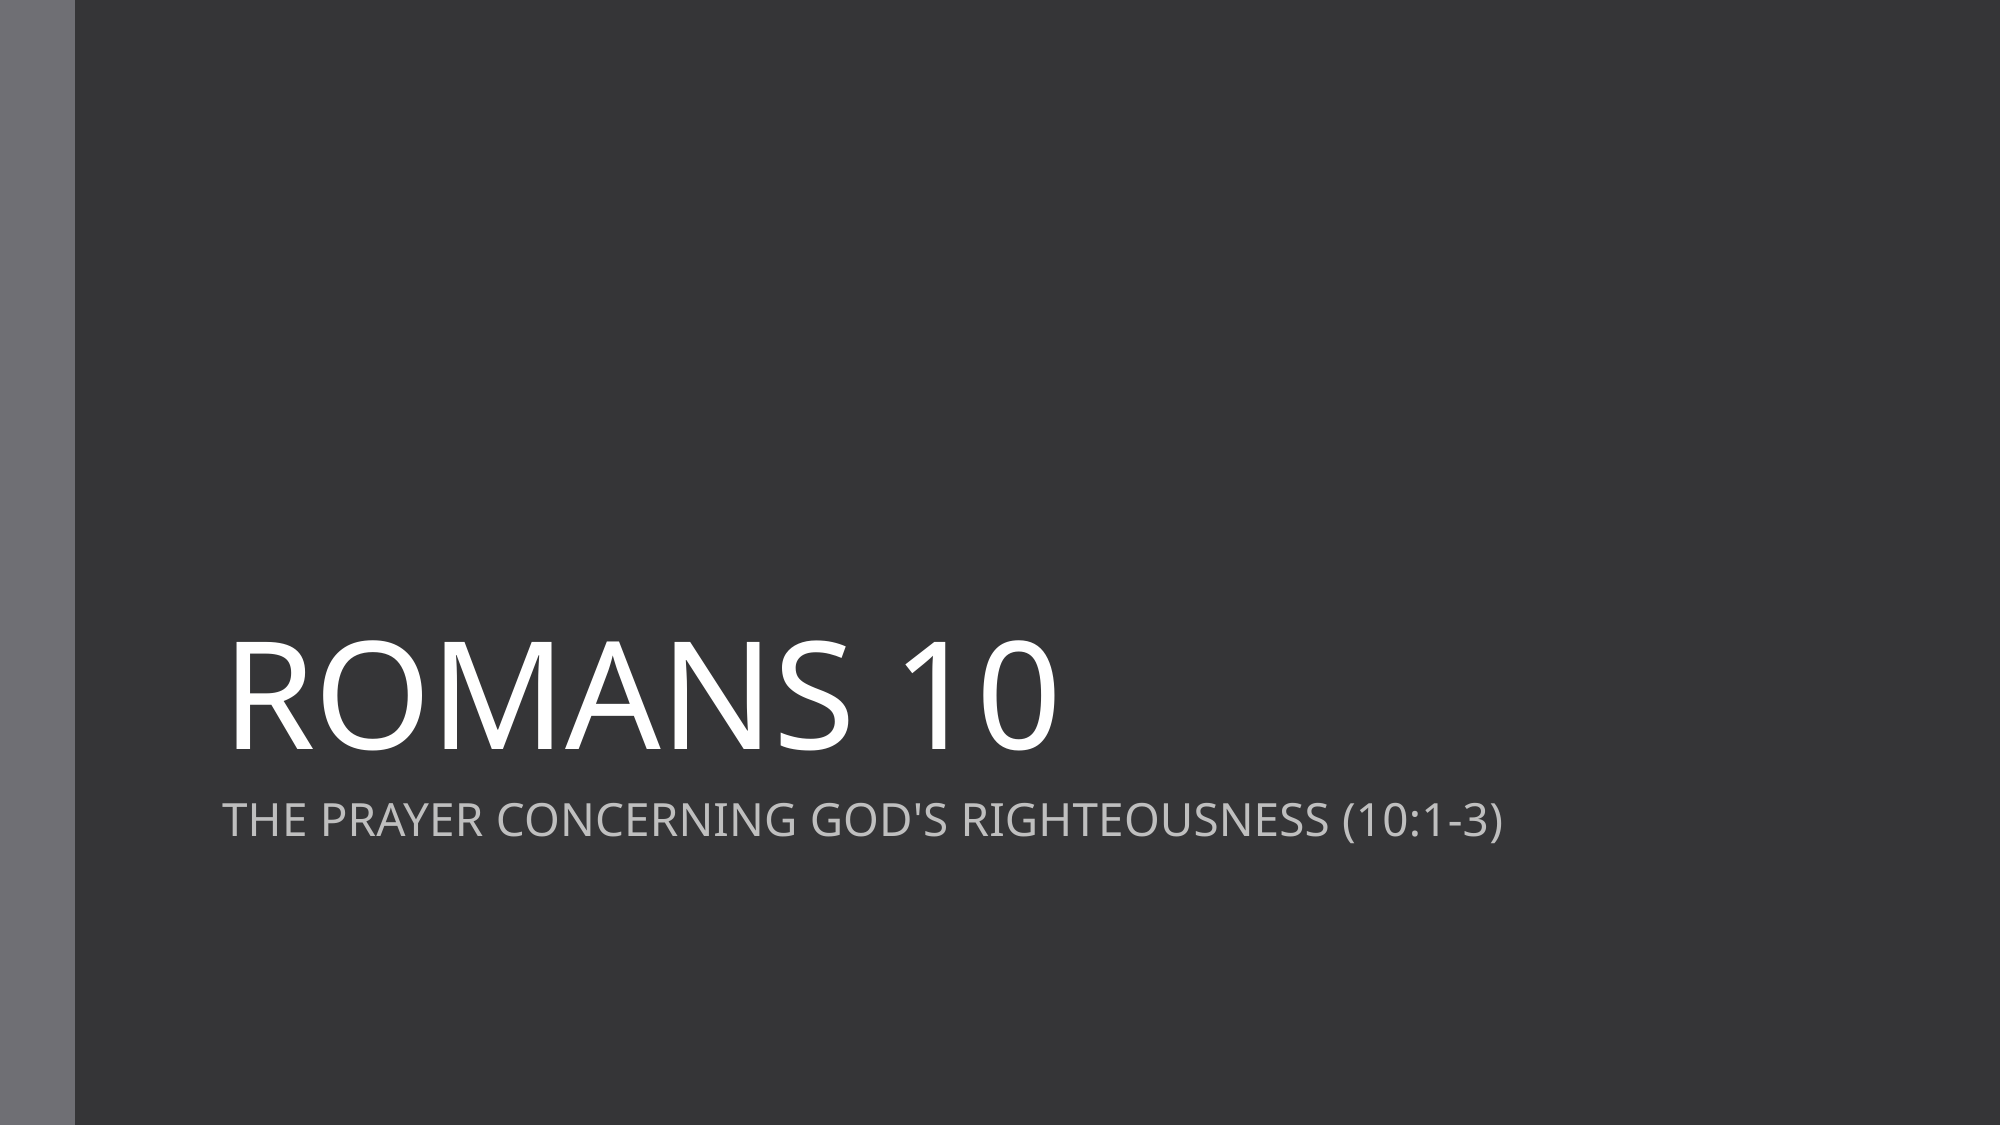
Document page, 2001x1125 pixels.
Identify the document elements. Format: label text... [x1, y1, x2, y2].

subtitle THE PRAYER CONCERNING GOD'S RIGHTEOUSNESS (10:1-3) [206, 787, 1752, 1066]
title ROMANS 10 [206, 124, 1752, 787]
